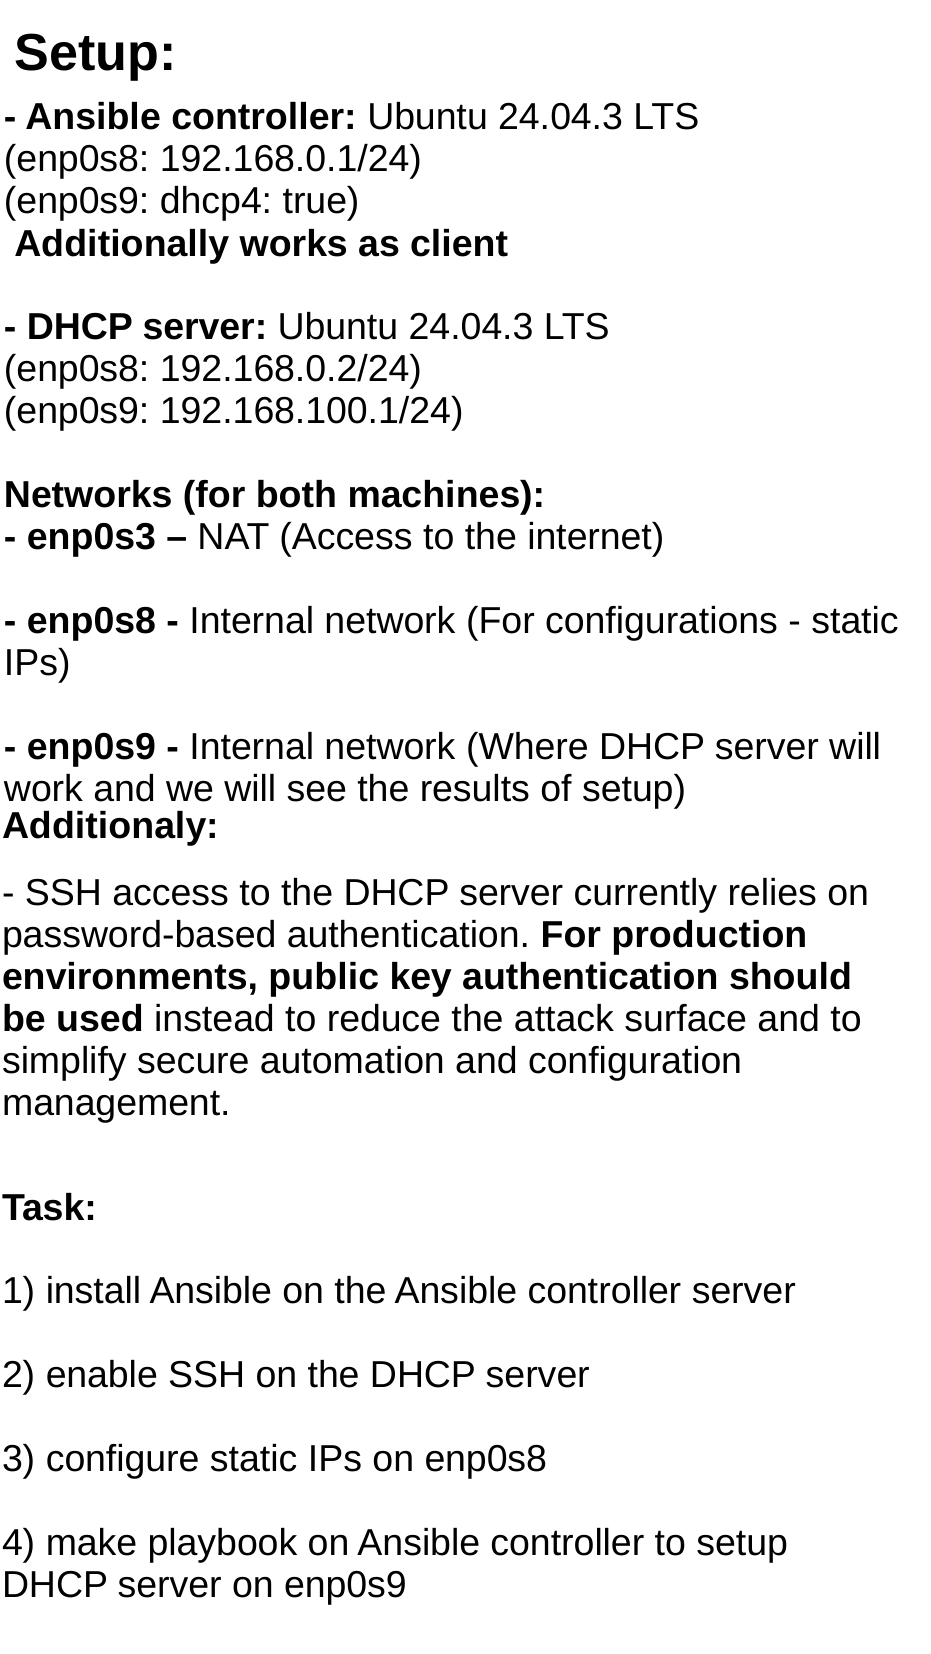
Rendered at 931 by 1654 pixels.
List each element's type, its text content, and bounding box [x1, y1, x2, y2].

text_box Setup: [0, 15, 192, 88]
text_box Additionaly: - SSH access to the DHCP server currently relies on password-based authentication. For production environments, public key authentication should be used instead to reduce the attack surface and to simplify secure automation and configuration management. Task: 1) install Ansible on the Ansible controller server 2) enable SSH on the DHCP server 3) configure static IPs on enp0s8 4) make playbook on Ansible controller to setup DHCP server on enp0s9 [0, 797, 916, 1614]
text_box - Ansible controller: Ubuntu 24.04.3 LTS (enp0s8: 192.168.0.1/24) (enp0s9: dhcp4: true) Additionally works as client - DHCP server: Ubuntu 24.04.3 LTS (enp0s8: 192.168.0.2/24) (enp0s9: 192.168.100.1/24) Networks (for both machines): - enp0s3 – NAT (Access to the internet) - enp0s8 - Internal network (For configurations - static IPs) - enp0s9 - Internal network (Where DHCP server will work and we will see the results of setup) [0, 88, 931, 818]
